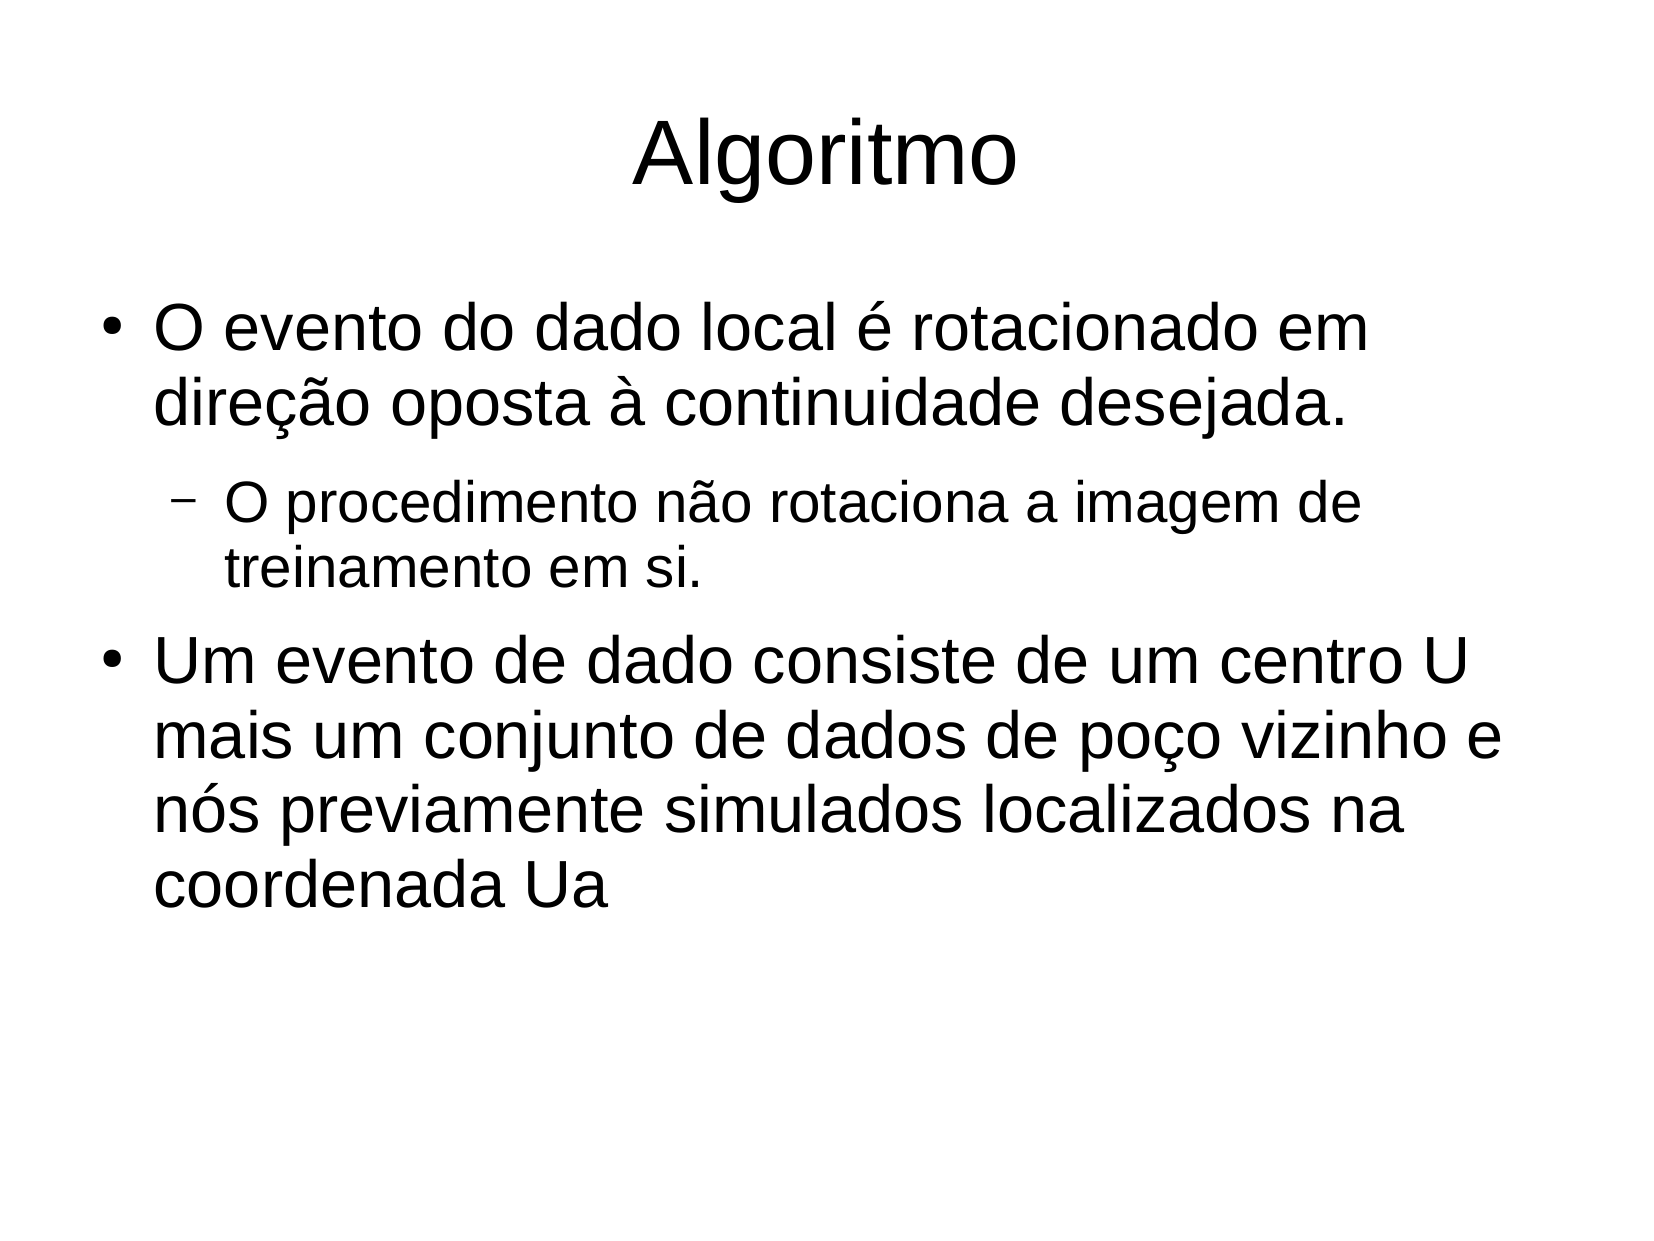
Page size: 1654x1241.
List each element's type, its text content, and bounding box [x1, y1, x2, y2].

list O evento do dado local é rotacionado em direção oposta à continuidade desejada. O procedimento não rotaciona a imagem de treinamento em si. Um evento de dado consiste de um centro U mais um conjunto de dados de poço vizinho e nós previamente simulados localizados na coordenada Ua [82, 290, 1571, 1010]
title Algoritmo [82, 49, 1571, 257]
